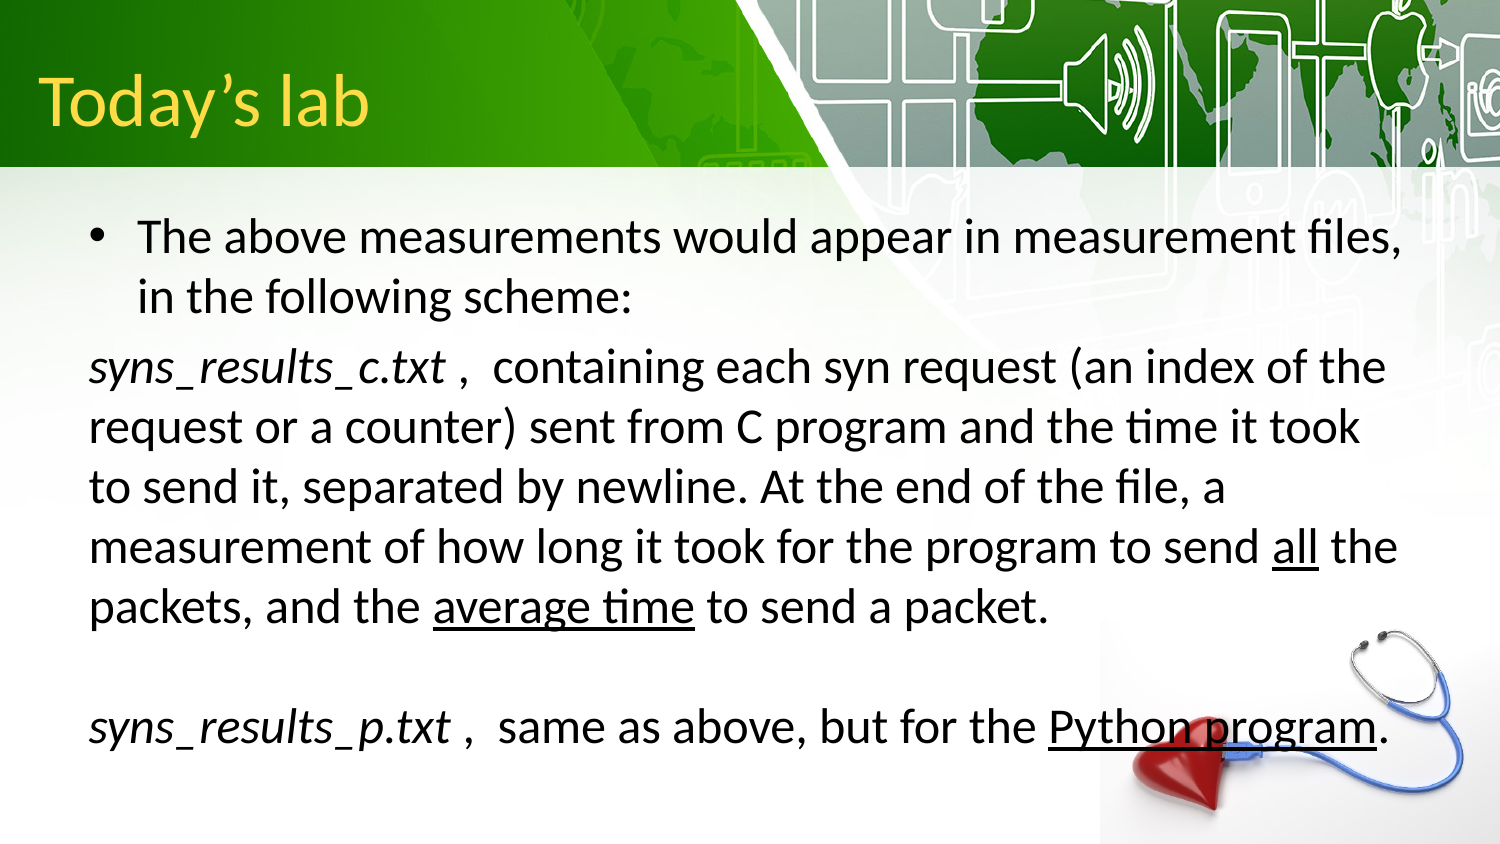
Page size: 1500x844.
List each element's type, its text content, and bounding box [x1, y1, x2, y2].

list The above measurements would appear in measurement files, in the following scheme: syns_results_c.txt , containing each syn request (an index of the request or a counter) sent from C program and the time it took to send it, separated by newline. At the end of the file, a measurement of how long it took for the program to send all the packets, and the average time to send a packet. syns_results_p.txt , same as above, but for the Python program. [73, 196, 1427, 798]
title Today’s lab [23, 21, 1352, 172]
picture [0, 0, 1500, 844]
